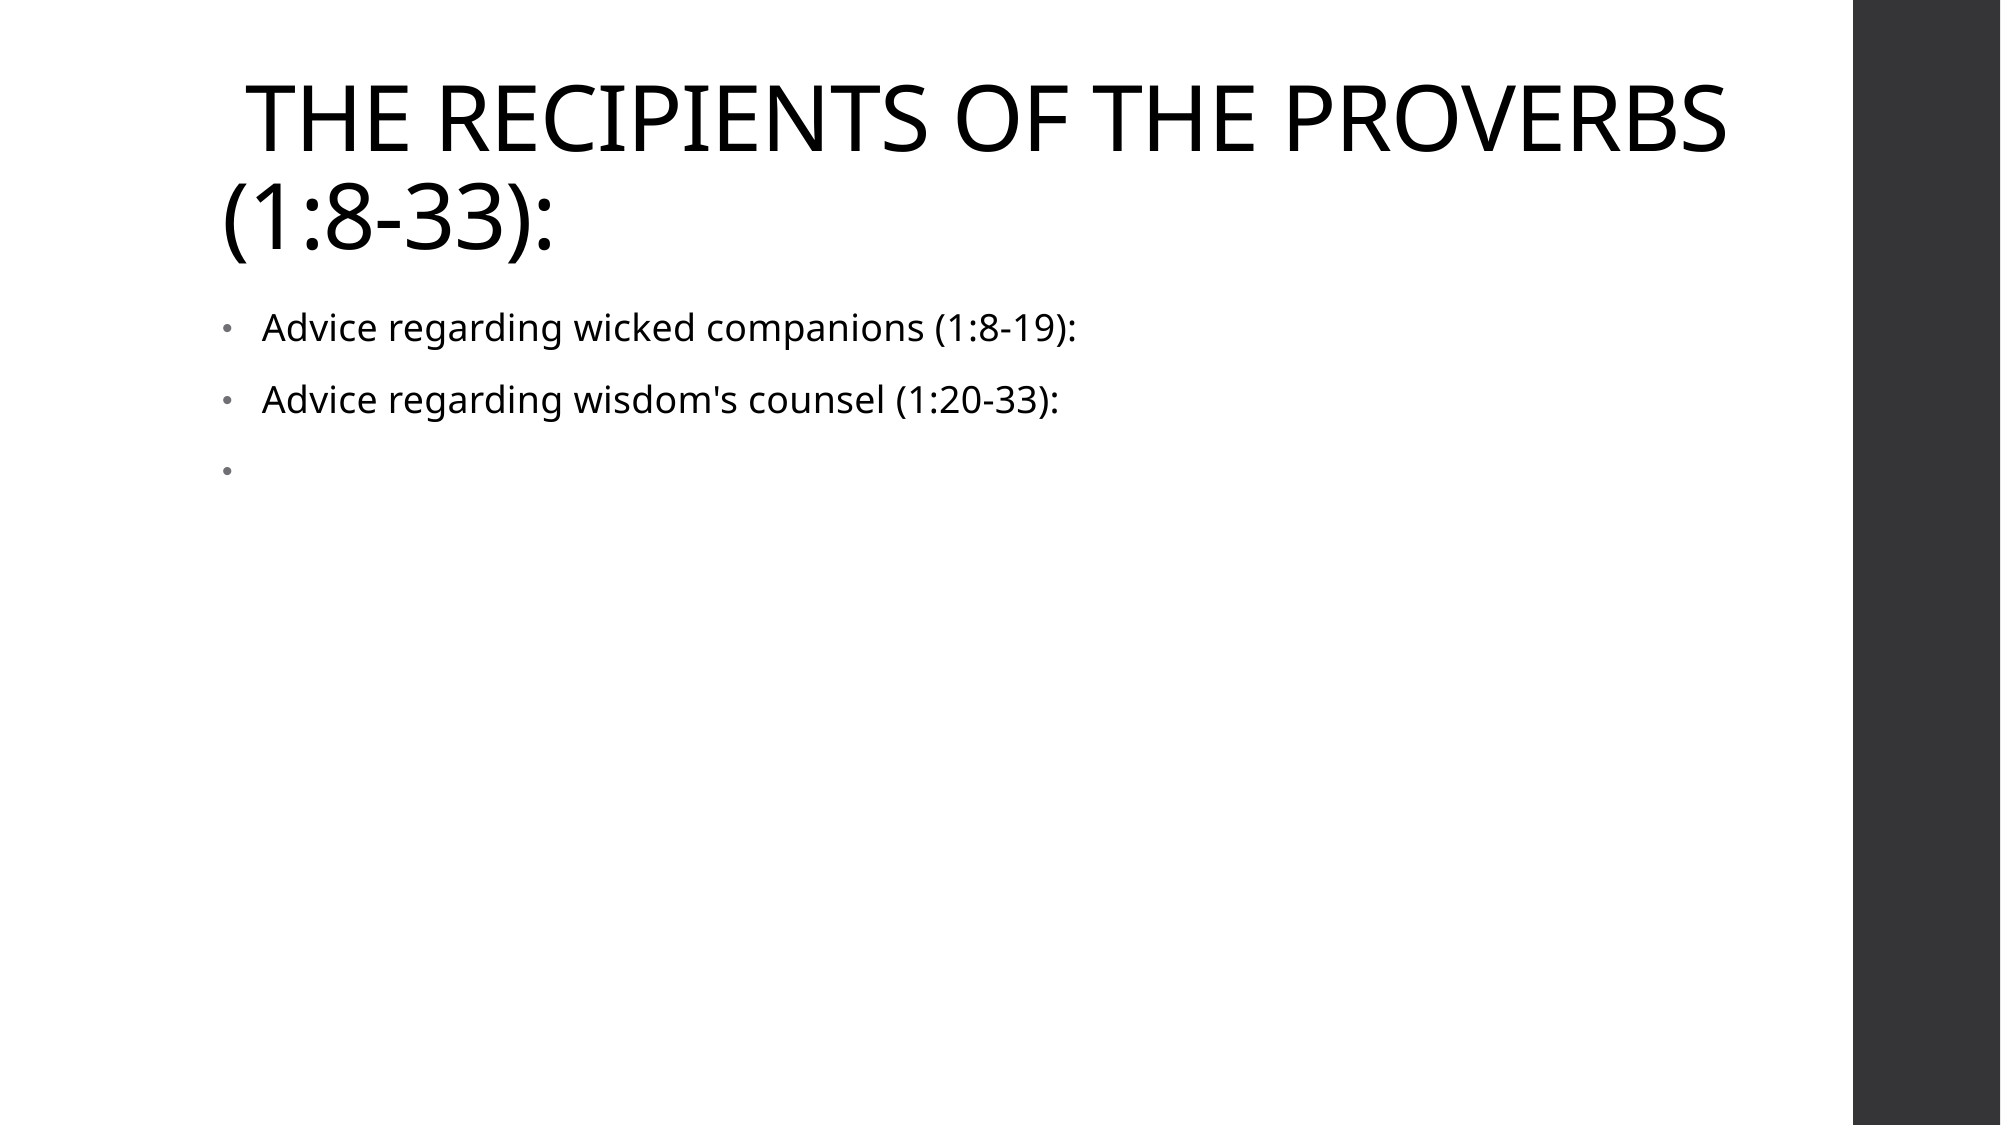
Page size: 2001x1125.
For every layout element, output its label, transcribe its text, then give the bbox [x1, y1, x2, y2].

list Advice regarding wicked companions (1:8-19): Advice regarding wisdom's counsel (1:20-33): [206, 299, 1617, 1014]
title THE RECIPIENTS OF THE PROVERBS (1:8-33): [206, 60, 1797, 278]
